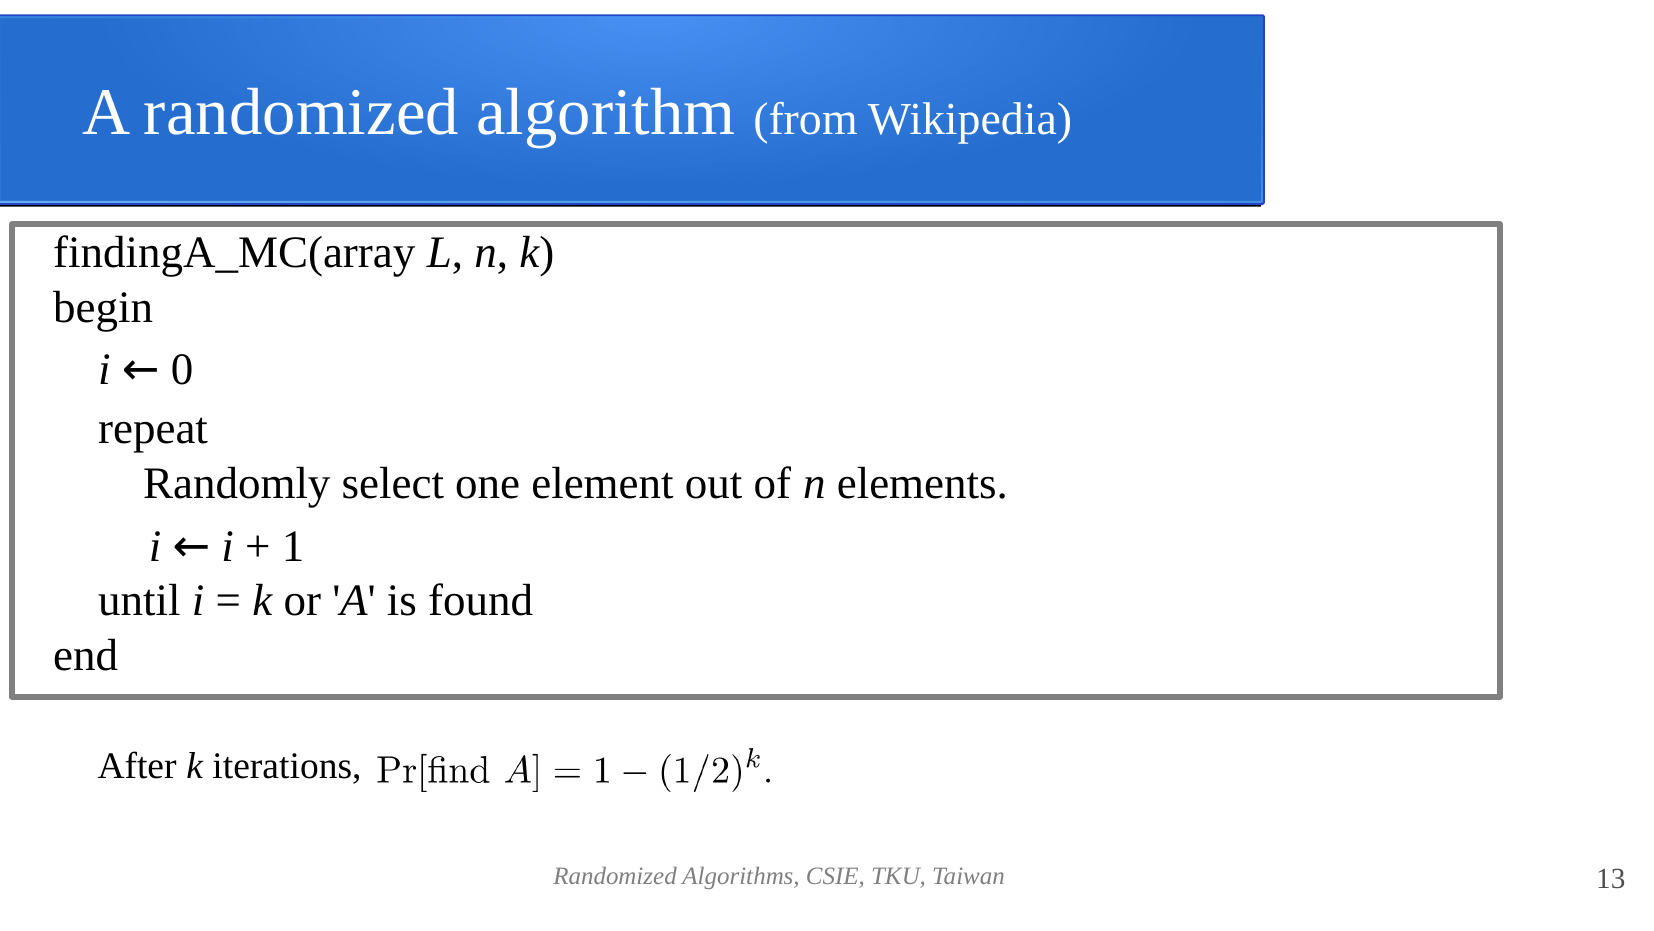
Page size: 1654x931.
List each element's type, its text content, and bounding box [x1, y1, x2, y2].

picture [377, 748, 770, 792]
text_box After k iterations, [82, 738, 1489, 795]
title A randomized algorithm (from Wikipedia) [82, 29, 1276, 196]
list findingA_MC(array L, n, k) begin i ← 0 repeat Randomly select one element out of n elements. i ← i + 1 until i = k or 'A' is found end [11, 224, 1501, 697]
